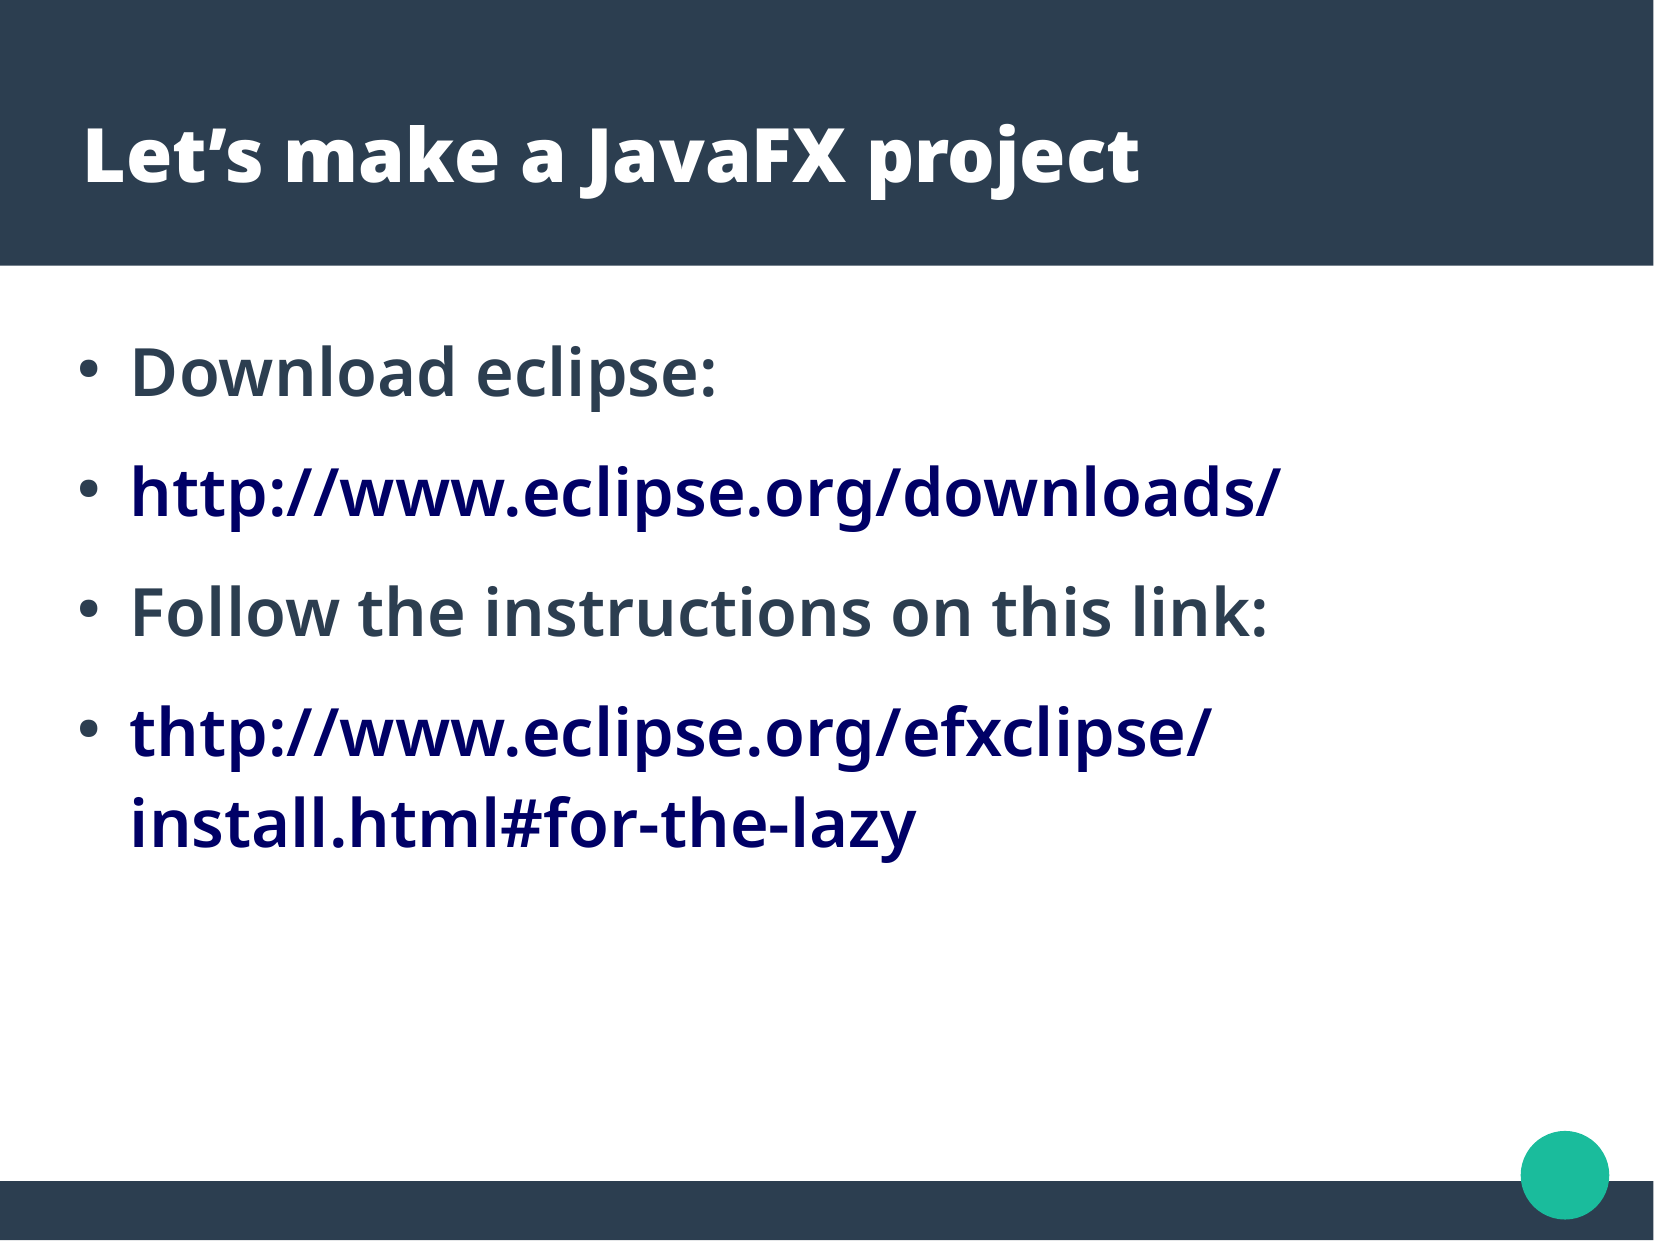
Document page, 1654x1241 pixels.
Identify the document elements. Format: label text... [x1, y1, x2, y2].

list Download eclipse: http://www.eclipse.org/downloads/ Follow the instructions on this link: thtp://www.eclipse.org/efxclipse/install.html#for-the-lazy [59, 324, 1595, 1152]
title Let’s make a JavaFX project [82, 49, 1571, 257]
